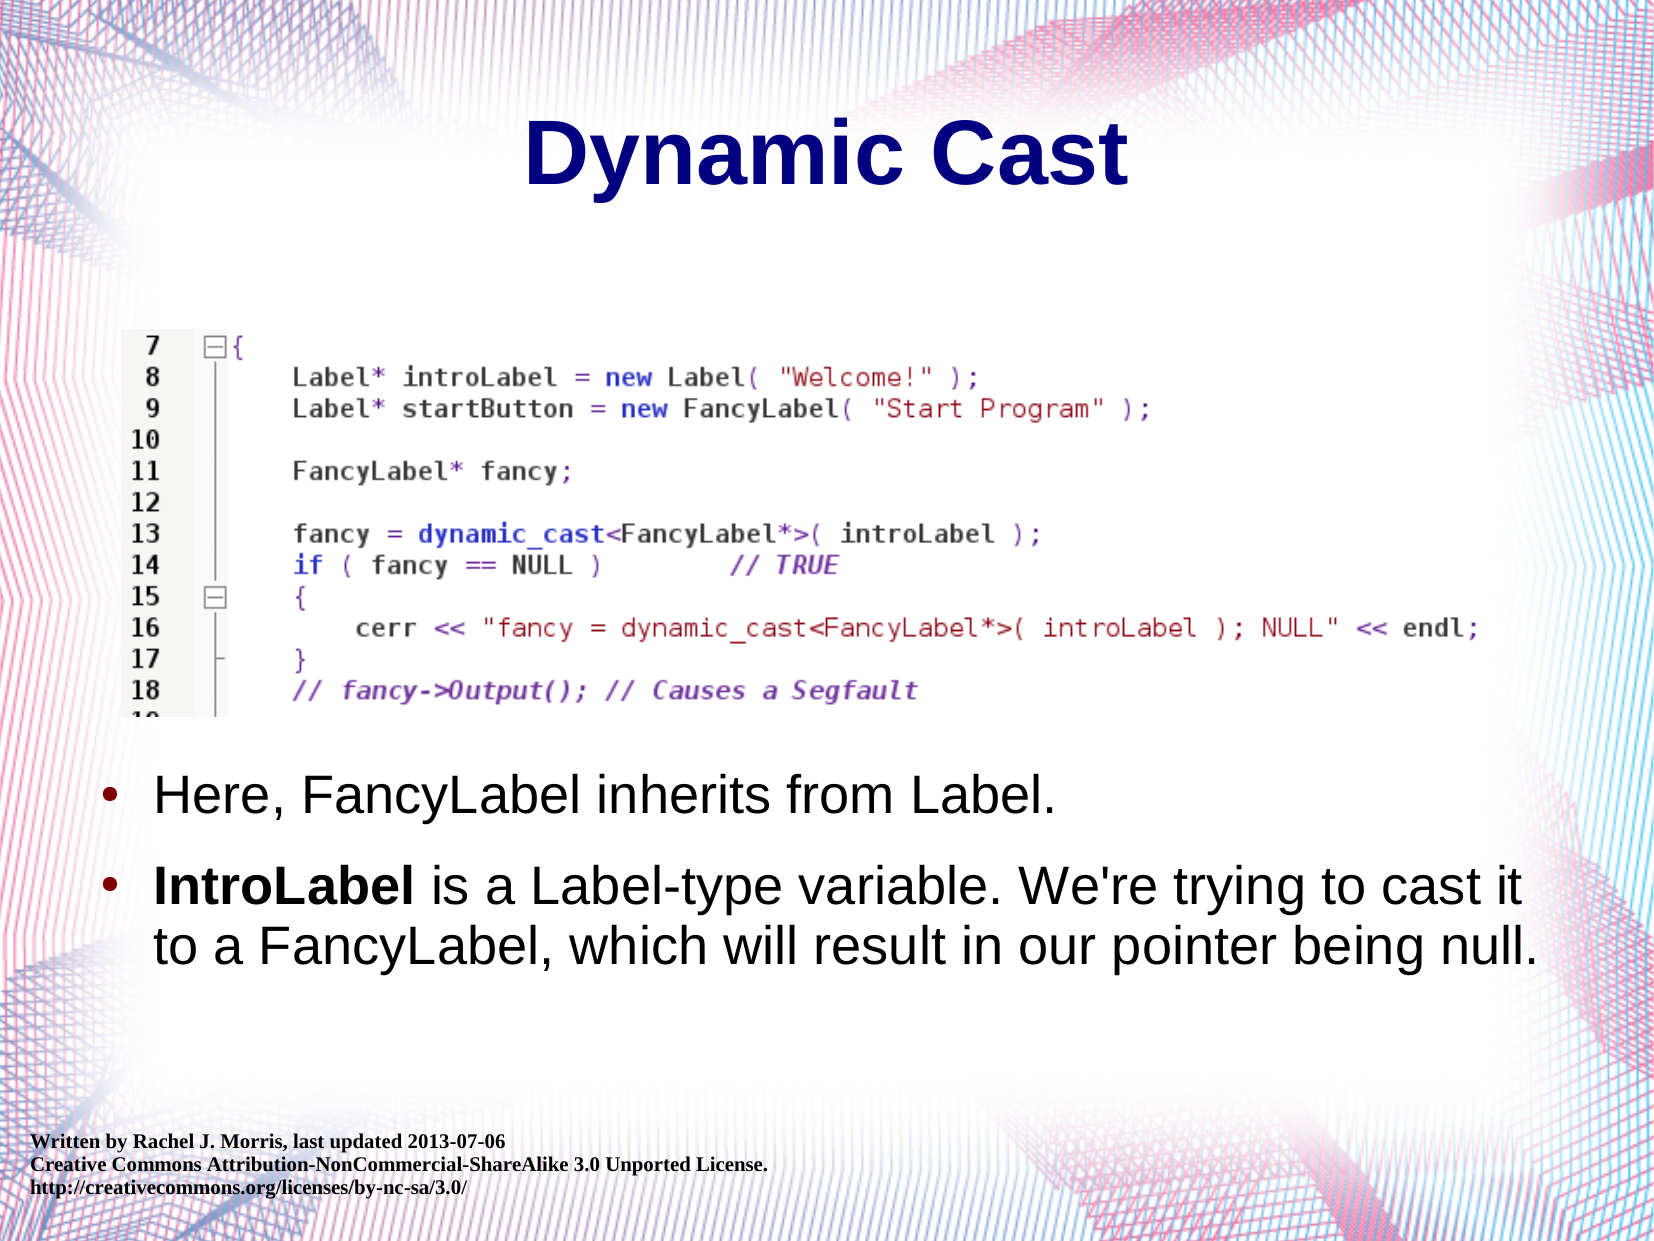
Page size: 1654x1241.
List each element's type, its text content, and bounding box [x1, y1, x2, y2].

picture [0, 0, 1654, 1241]
list Here, FancyLabel inherits from Label. IntroLabel is a Label-type variable. We're trying to cast it to a FancyLabel, which will result in our pointer being null. [82, 765, 1571, 1010]
title Dynamic Cast [82, 49, 1571, 257]
